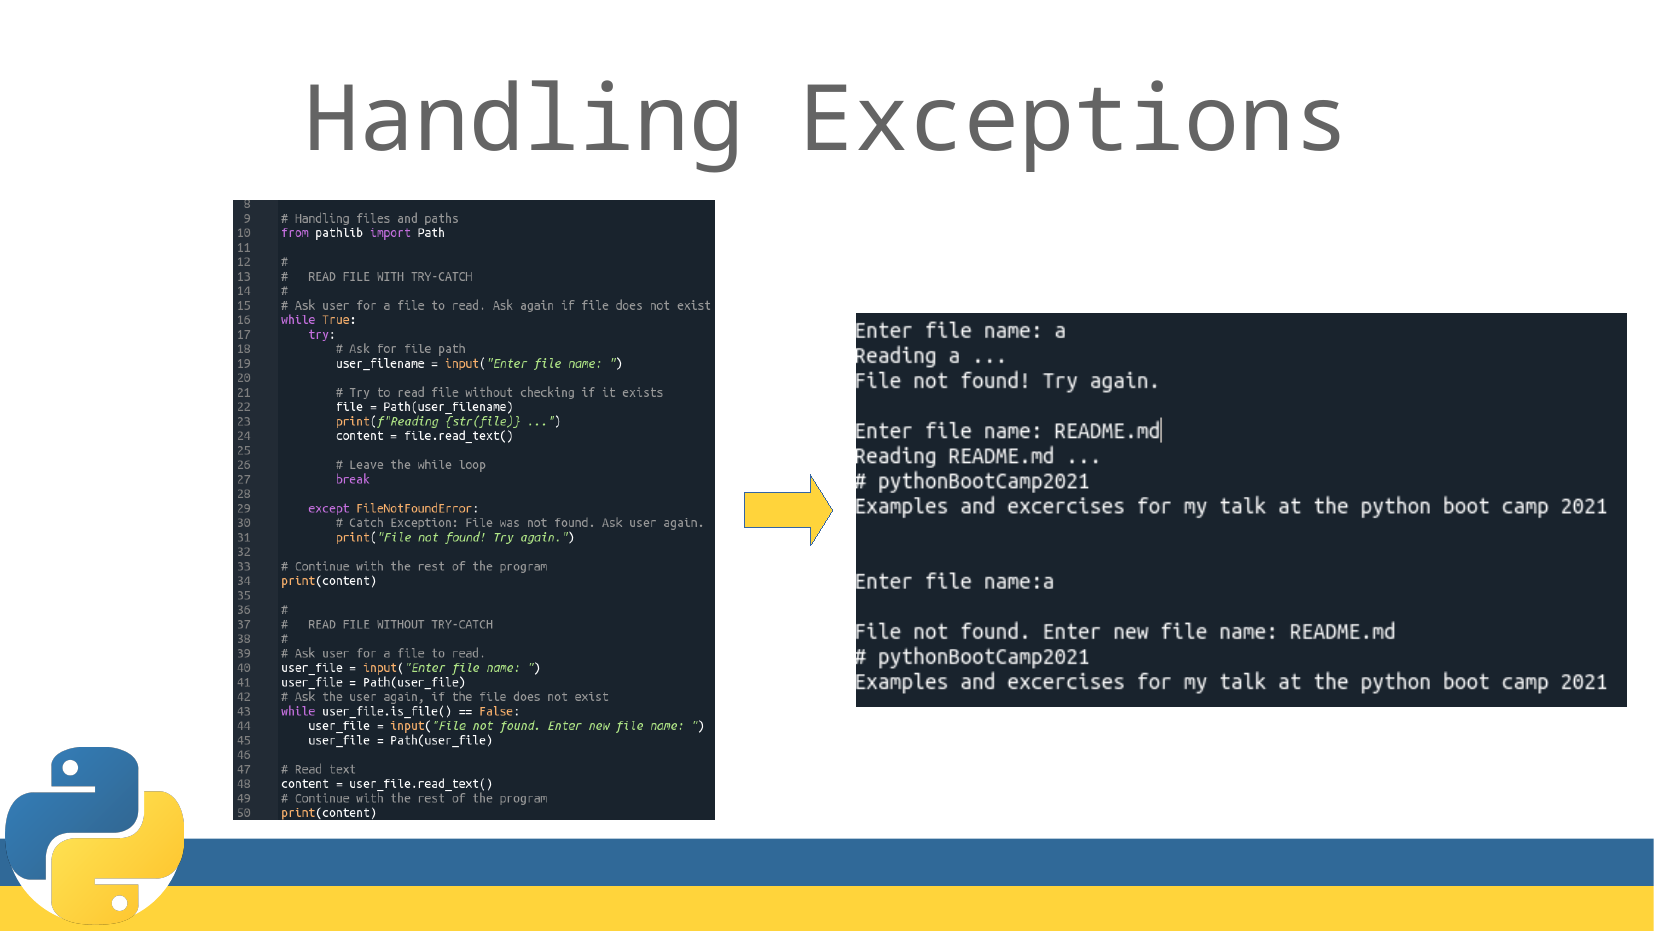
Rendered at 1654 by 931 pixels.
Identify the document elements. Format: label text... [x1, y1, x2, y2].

text_box [744, 474, 833, 546]
picture [233, 200, 715, 820]
picture [856, 313, 1627, 707]
title Handling Exceptions [82, 37, 1571, 193]
picture [5, 747, 184, 925]
